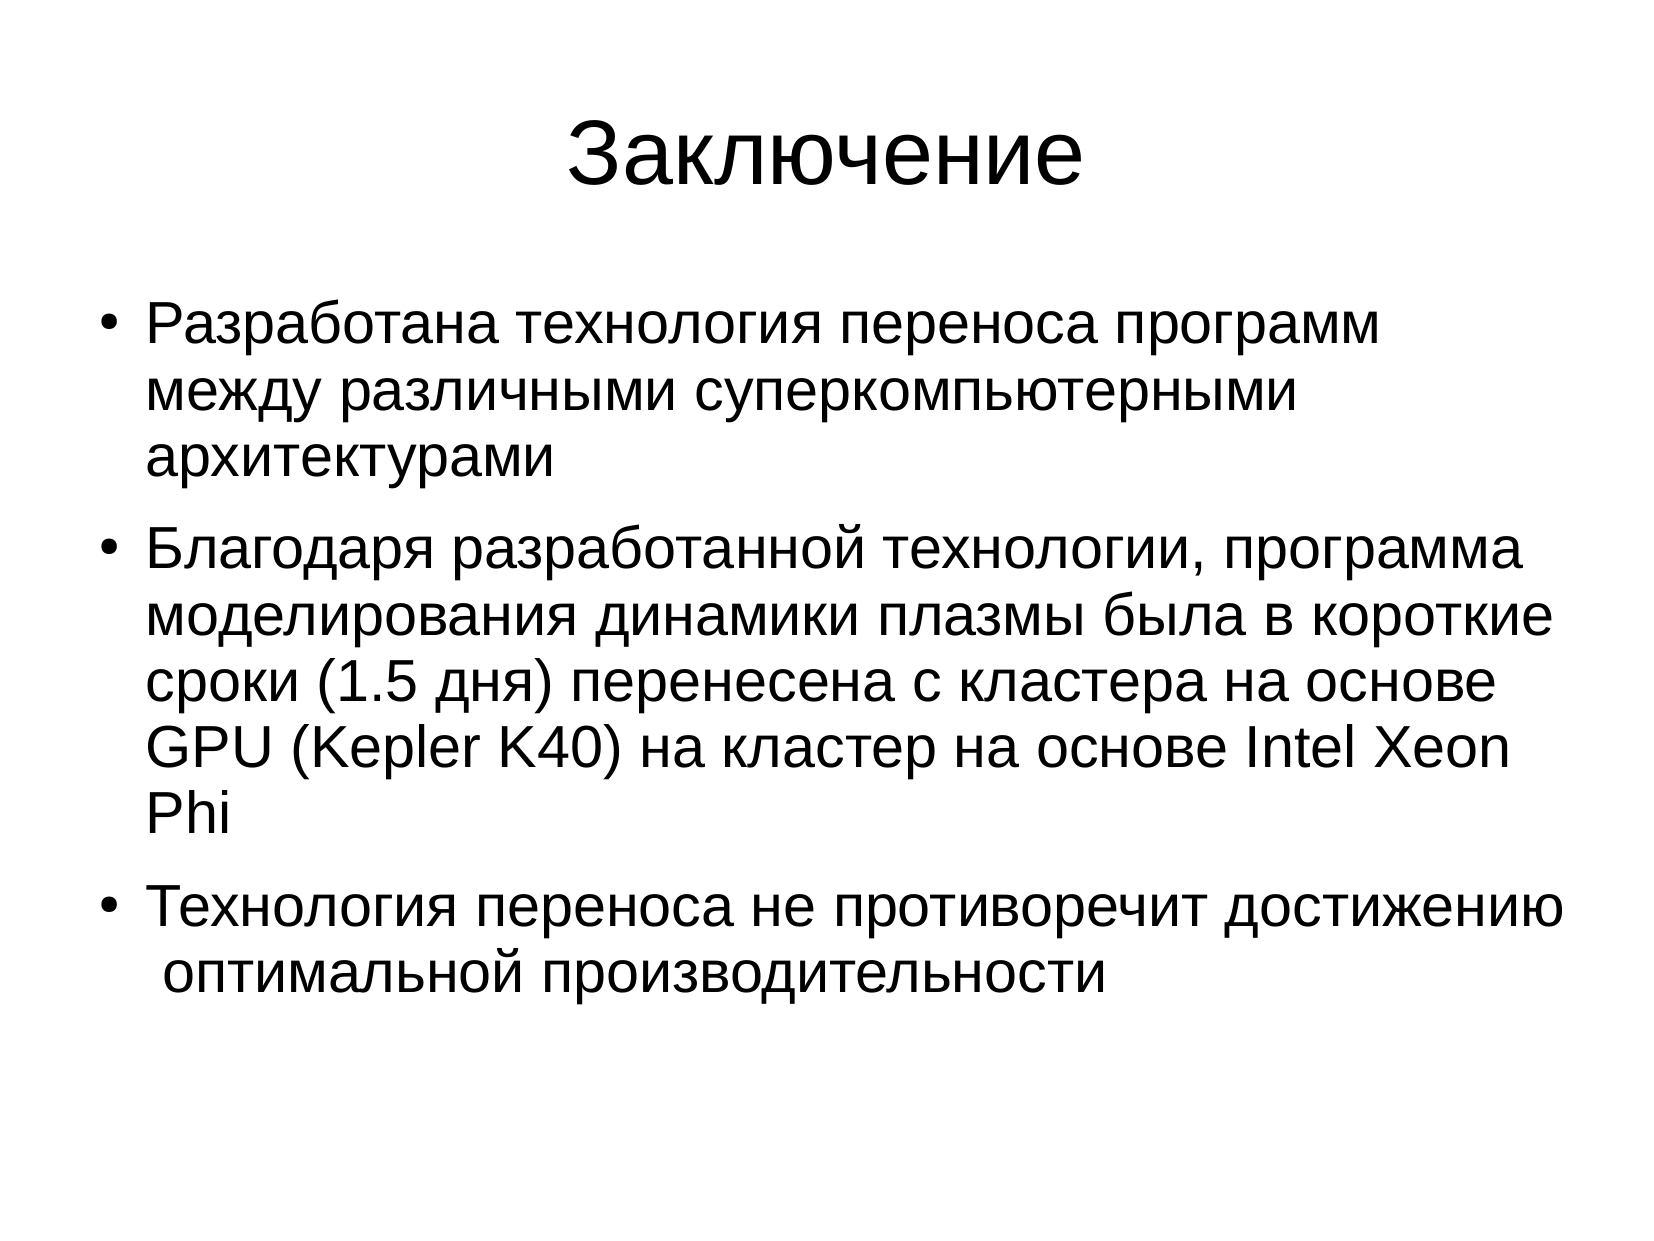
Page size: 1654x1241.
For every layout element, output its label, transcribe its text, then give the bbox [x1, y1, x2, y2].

list Разработана технология переноса программ между различными суперкомпьютерными архитектурами Благодаря разработанной технологии, программа моделирования динамики плазмы была в короткие сроки (1.5 дня) перенесена c кластера на основе GPU (Kepler K40) на кластер на основе Intel Xeon Phi Технология переноса не противоречит достижению оптимальной производительности [82, 290, 1571, 1010]
title Заключение [82, 49, 1571, 257]
